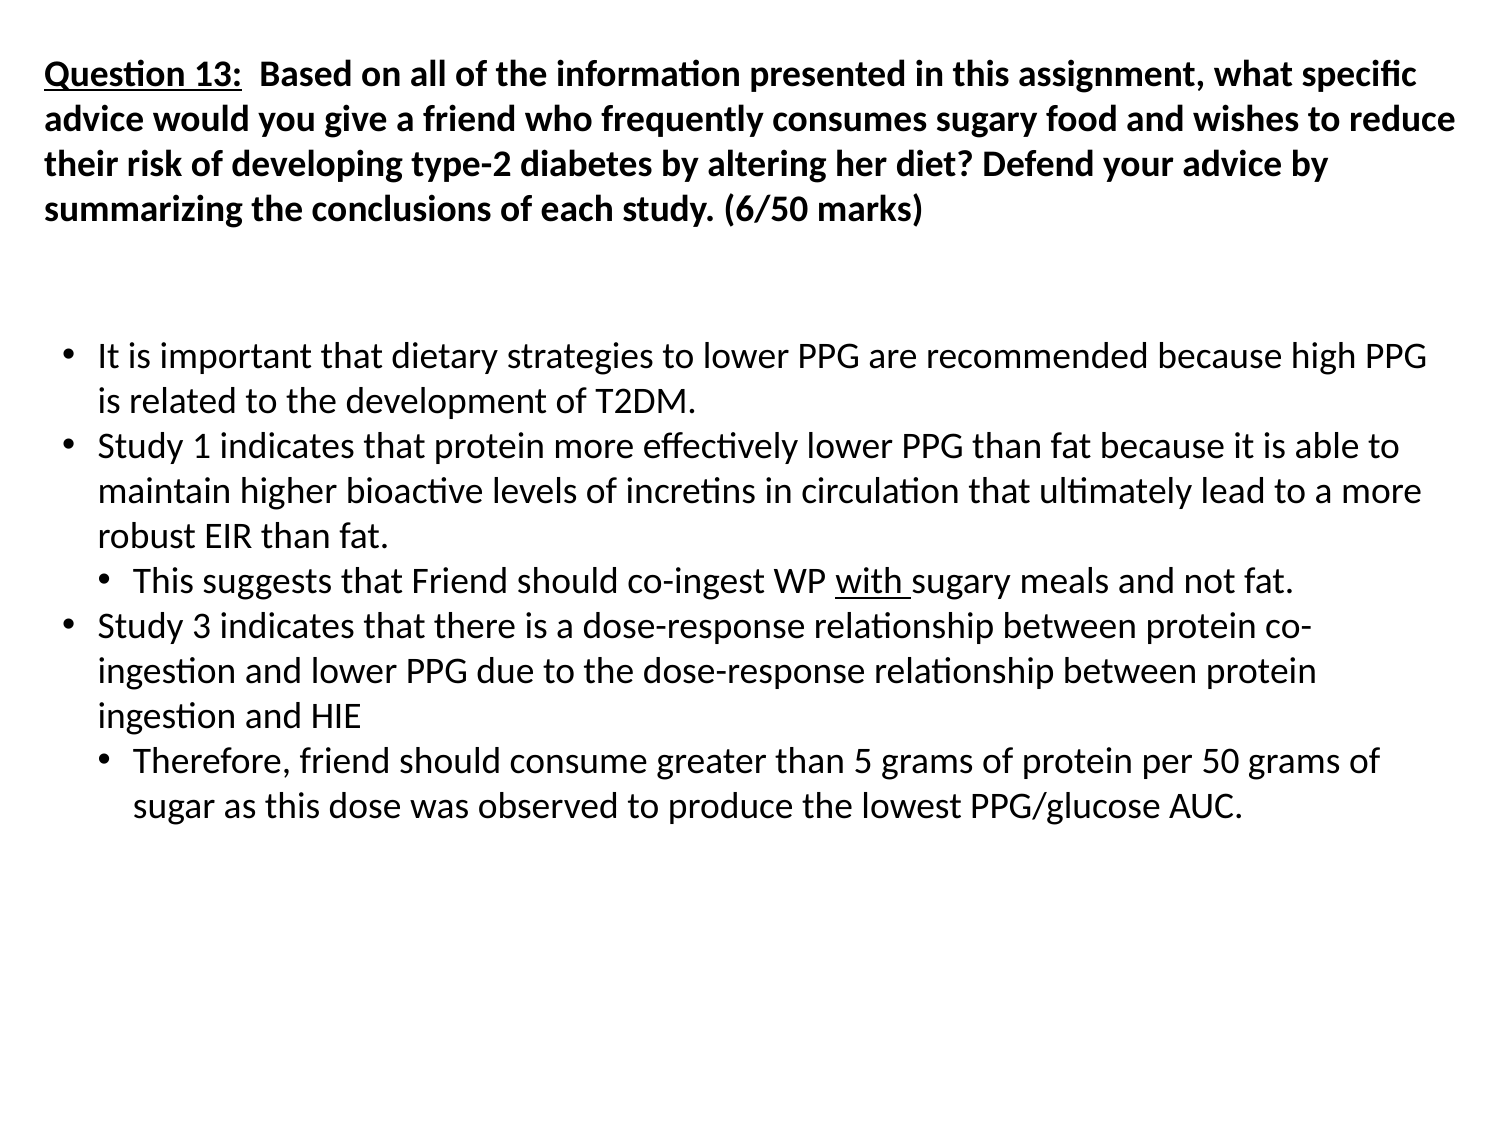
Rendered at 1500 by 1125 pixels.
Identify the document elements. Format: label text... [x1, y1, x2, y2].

text_box It is important that dietary strategies to lower PPG are recommended because high PPG is related to the development of T2DM. Study 1 indicates that protein more effectively lower PPG than fat because it is able to maintain higher bioactive levels of incretins in circulation that ultimately lead to a more robust EIR than fat. This suggests that Friend should co-ingest WP with sugary meals and not fat. Study 3 indicates that there is a dose-response relationship between protein co-ingestion and lower PPG due to the dose-response relationship between protein ingestion and HIE Therefore, friend should consume greater than 5 grams of protein per 50 grams of sugar as this dose was observed to produce the lowest PPG/glucose AUC. [47, 278, 1460, 993]
text_box Question 13: Based on all of the information presented in this assignment, what specific advice would you give a friend who frequently consumes sugary food and wishes to reduce their risk of developing type-2 diabetes by altering her diet? Defend your advice by summarizing the conclusions of each study. (6/50 marks) [29, 41, 1478, 507]
